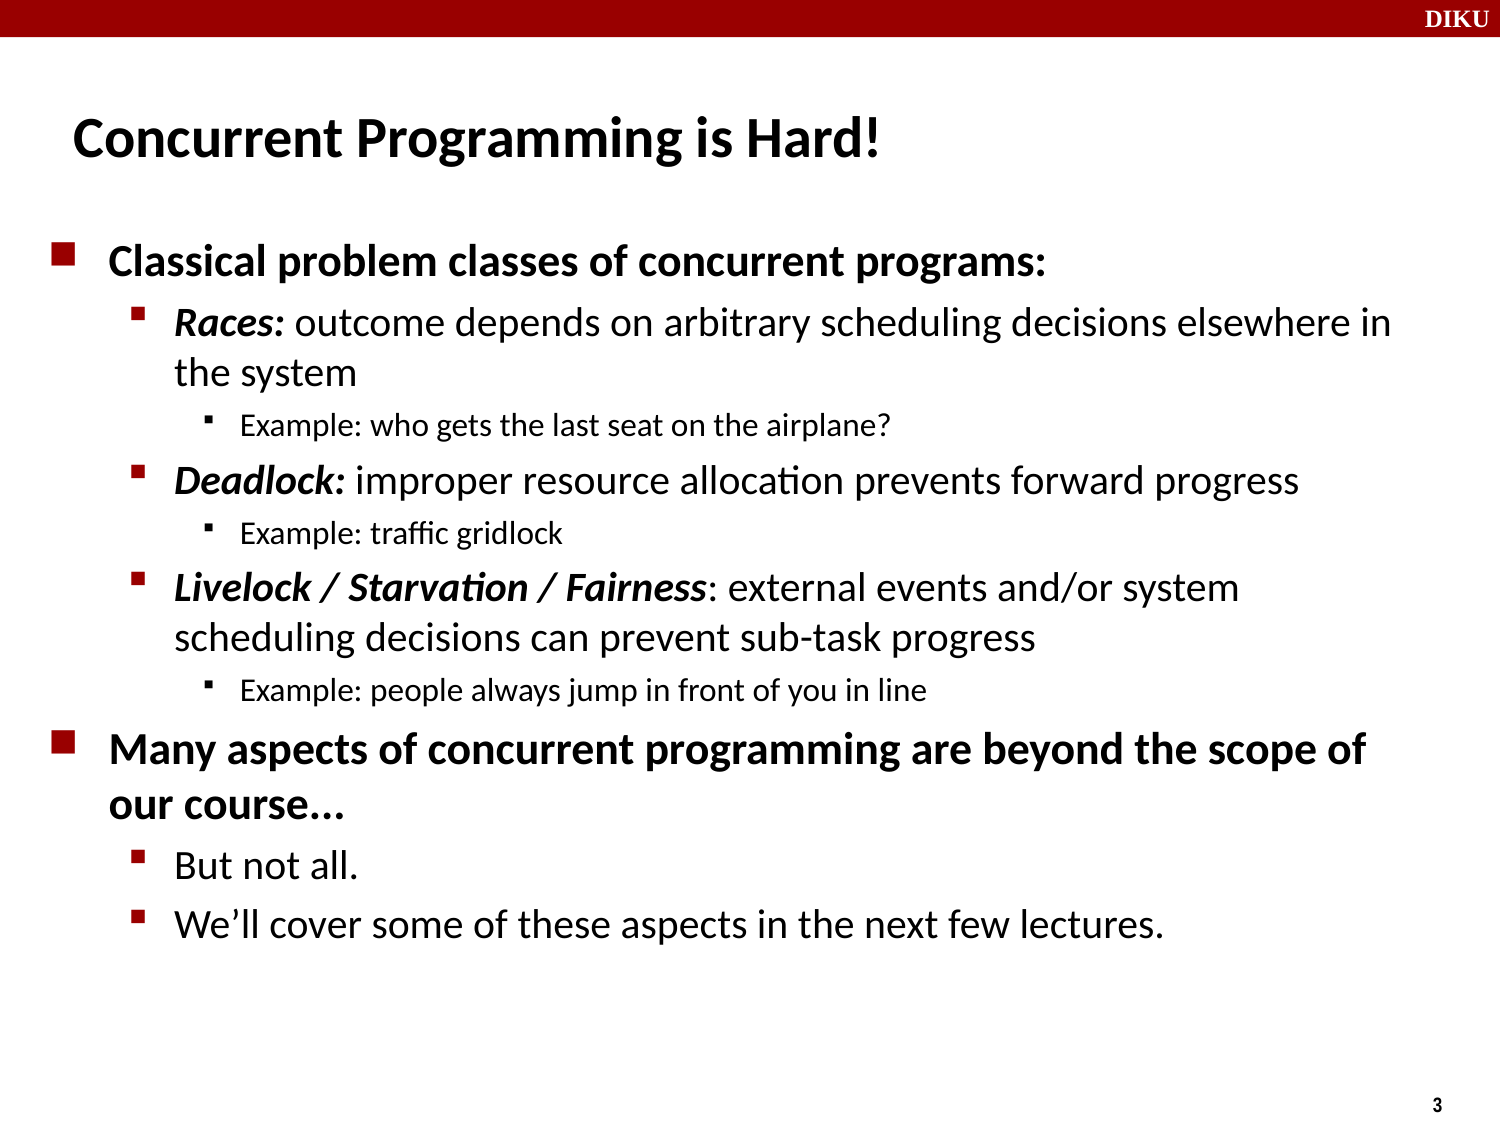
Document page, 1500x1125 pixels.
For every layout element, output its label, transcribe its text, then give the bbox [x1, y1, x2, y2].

text_box Concurrent Programming is Hard! [58, 71, 1304, 197]
text_box Classical problem classes of concurrent programs: Races: outcome depends on arbitrary scheduling decisions elsewhere in the system Example: who gets the last seat on the airplane? Deadlock: improper resource allocation prevents forward progress Example: traffic gridlock Livelock / Starvation / Fairness: external events and/or system scheduling decisions can prevent sub-task progress Example: people always jump in front of you in line Many aspects of concurrent programming are beyond the scope of our course... But not all. We’ll cover some of these aspects in the next few lectures. [37, 223, 1438, 1063]
